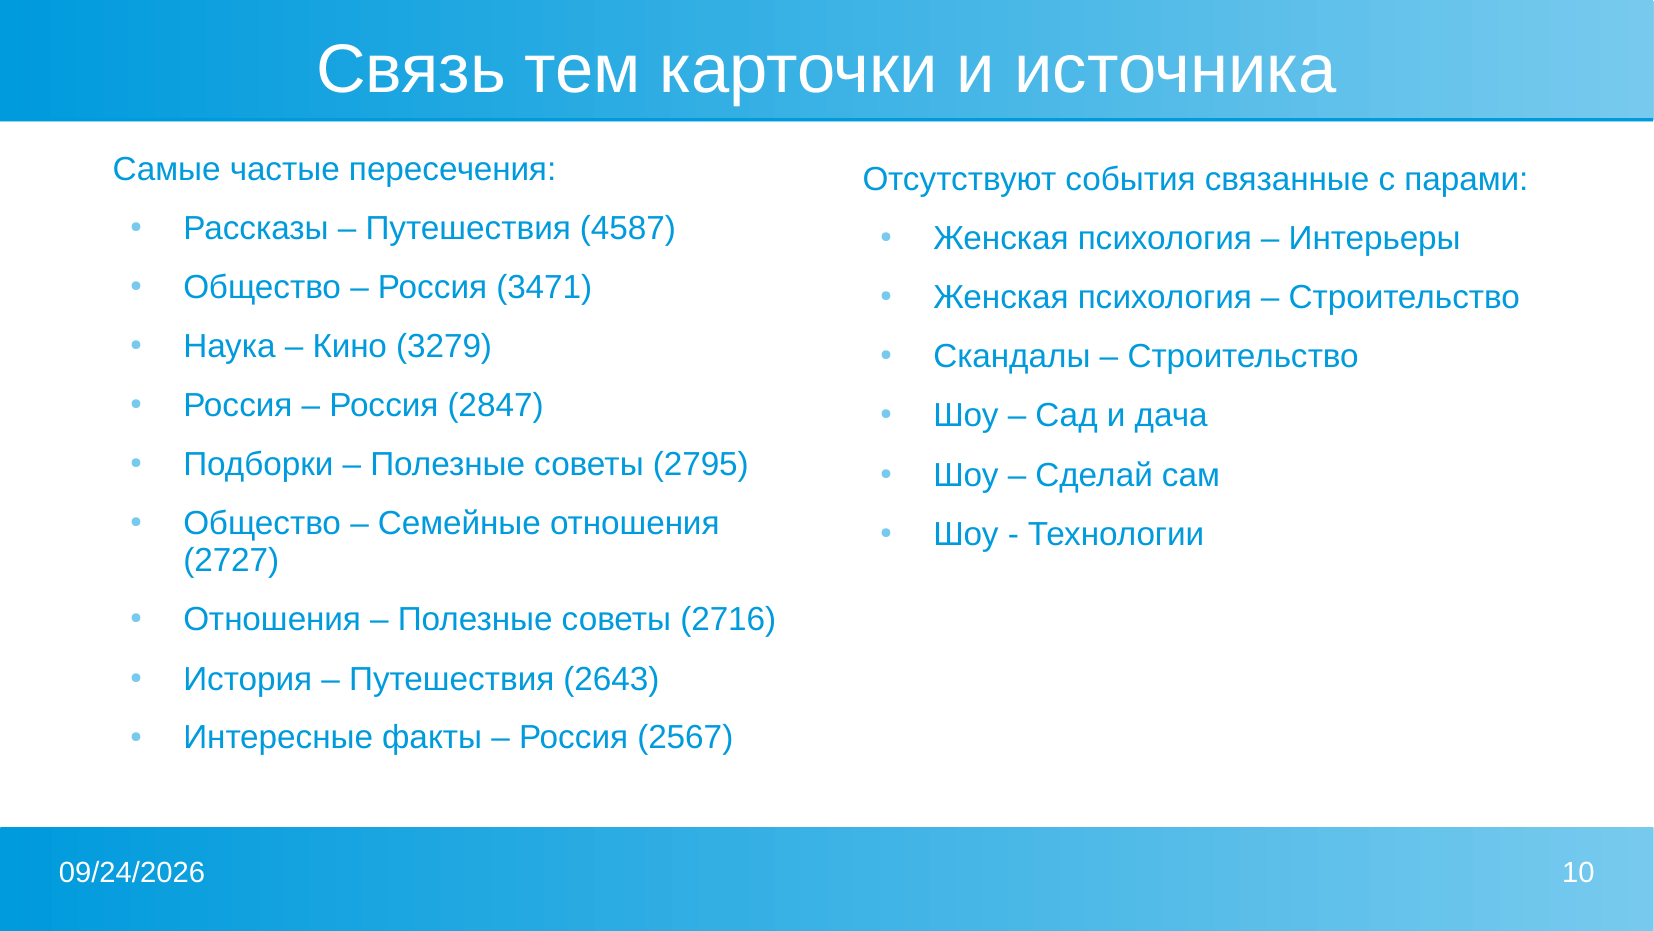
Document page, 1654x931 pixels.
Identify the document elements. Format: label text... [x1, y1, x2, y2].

list Отсутствуют события связанные с парами: Женская психология – Интерьеры Женская психология – Строительство Скандалы – Строительство Шоу – Сад и дача Шоу – Сделай сам Шоу - Технологии [862, 150, 1538, 563]
title Связь тем карточки и источника [59, 29, 1595, 108]
list Самые частые пересечения: Рассказы – Путешествия (4587) Общество – Россия (3471) Наука – Кино (3279) Россия – Россия (2847) Подборки – Полезные советы (2795) Общество – Семейные отношения (2727) Отношения – Полезные советы (2716) История – Путешествия (2643) Интересные факты – Россия (2567) [112, 150, 788, 751]
